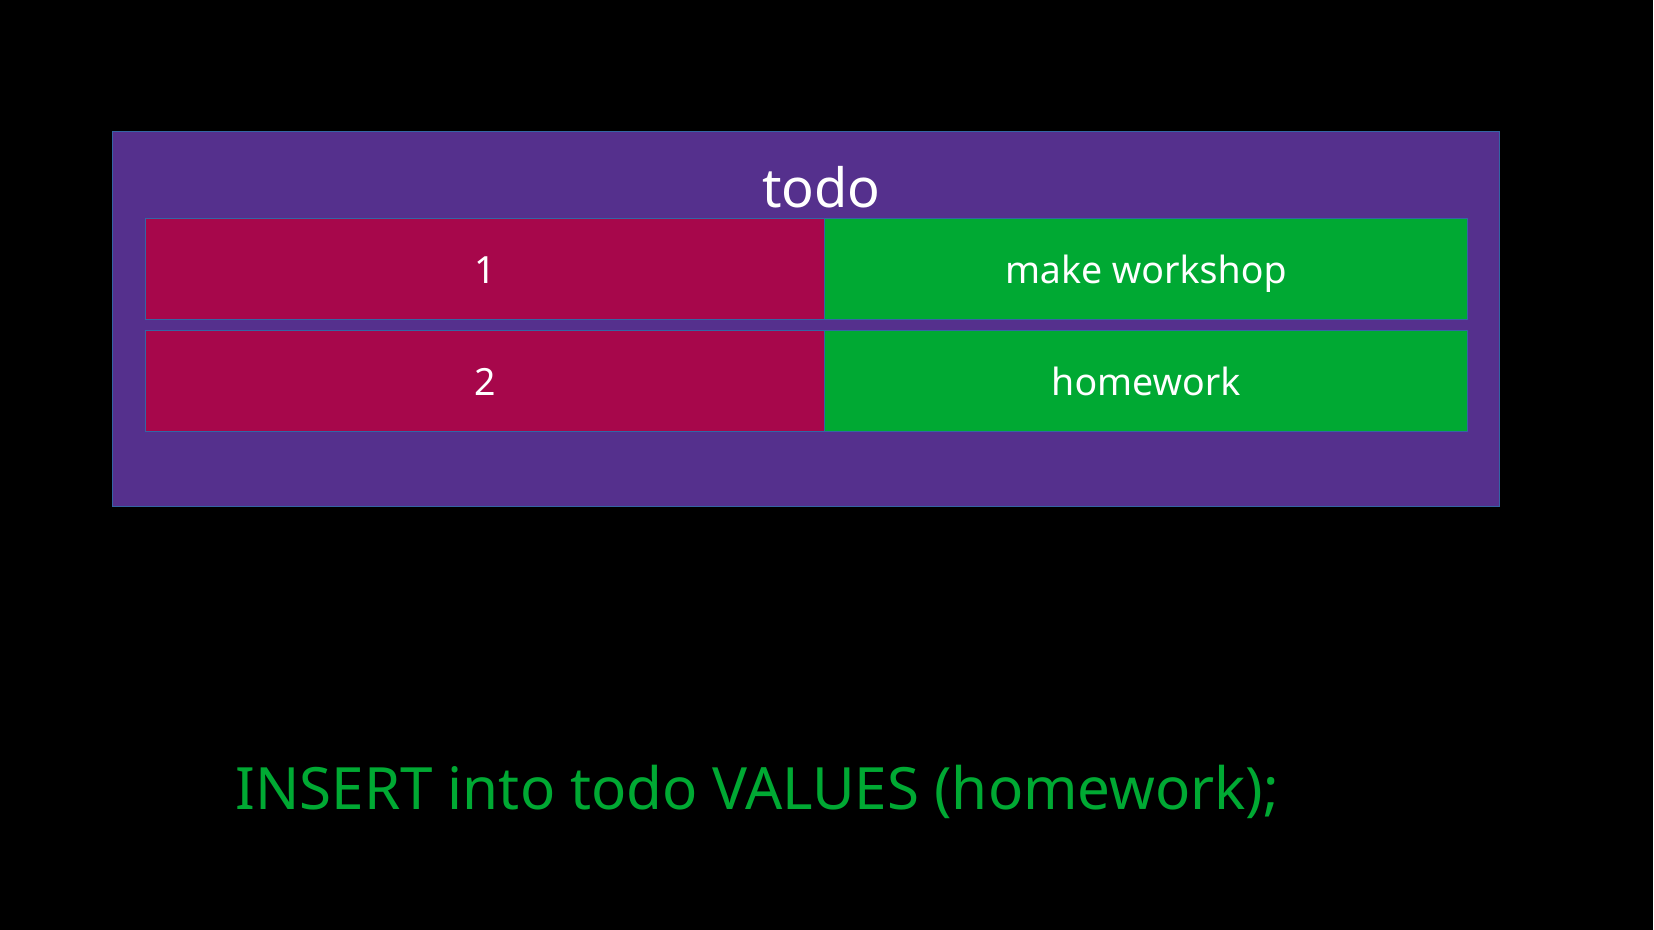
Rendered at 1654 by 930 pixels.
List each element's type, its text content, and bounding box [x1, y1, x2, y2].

text_box INSERT into todo VALUES (homework); [220, 740, 1609, 863]
text_box 2 [145, 330, 824, 432]
text_box 1 [145, 218, 824, 320]
text_box make workshop [824, 218, 1468, 320]
text_box todo [747, 141, 934, 218]
text_box [112, 131, 1500, 564]
text_box homework [824, 330, 1468, 432]
